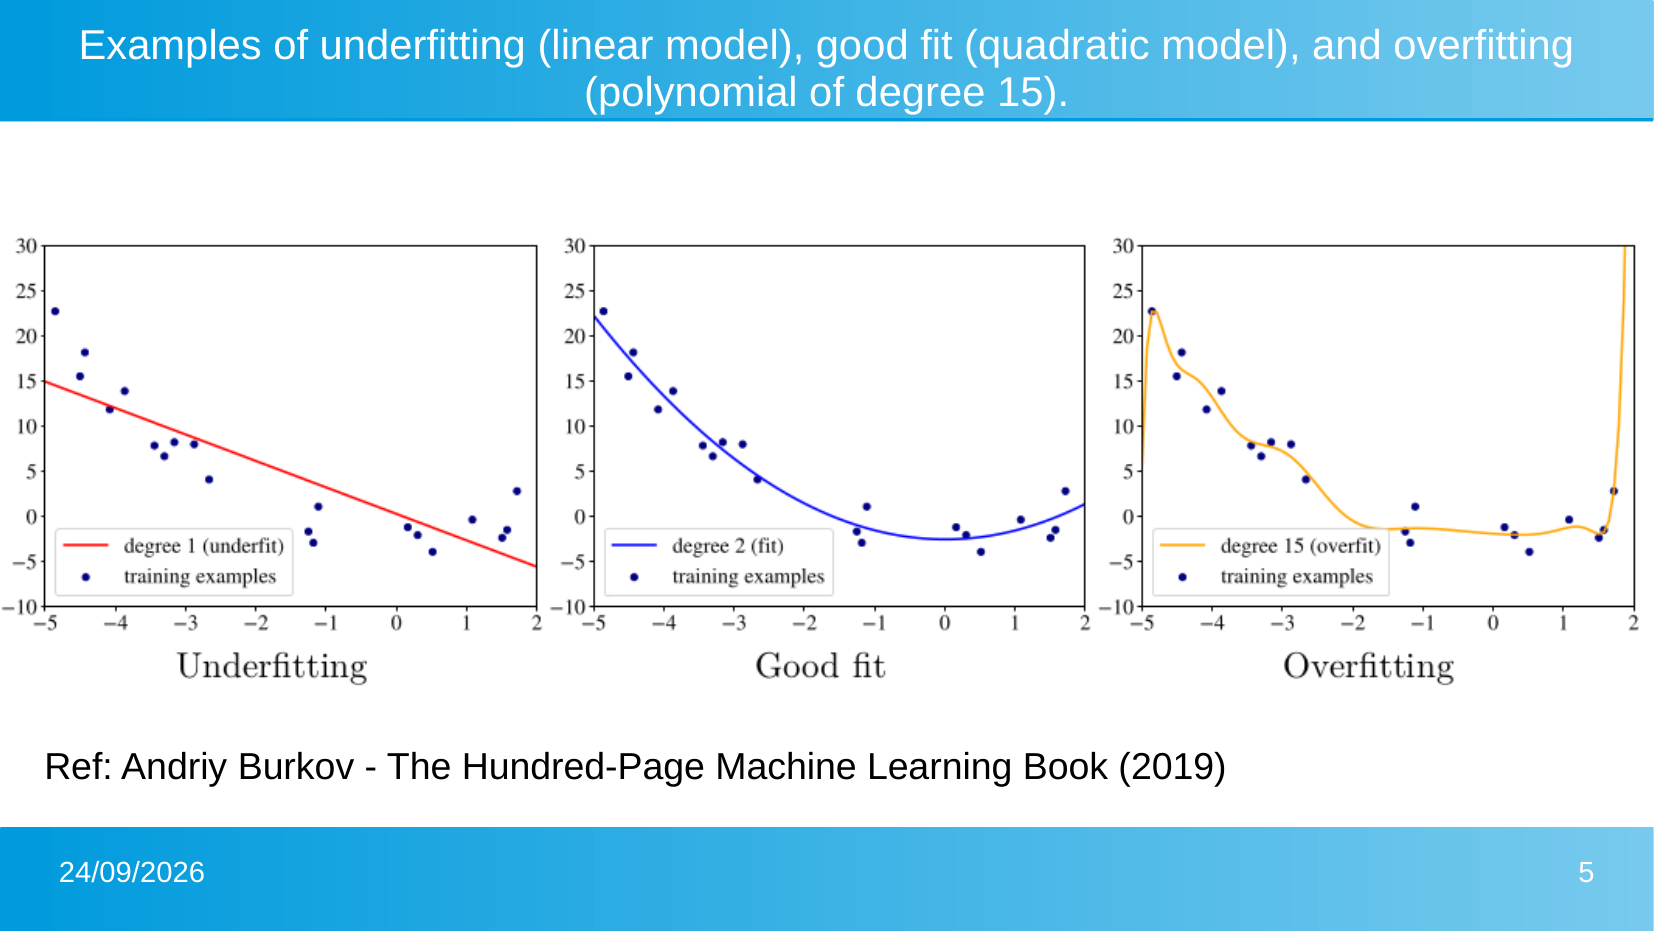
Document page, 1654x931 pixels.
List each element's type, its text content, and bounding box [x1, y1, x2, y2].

text_box Ref: Andriy Burkov - The Hundred-Page Machine Learning Book (2019) [29, 738, 1359, 837]
title Examples of underfitting (linear model), good fit (quadratic model), and overfitting (polynomial of degree 15). [59, 22, 1595, 116]
picture [0, 222, 1654, 707]
